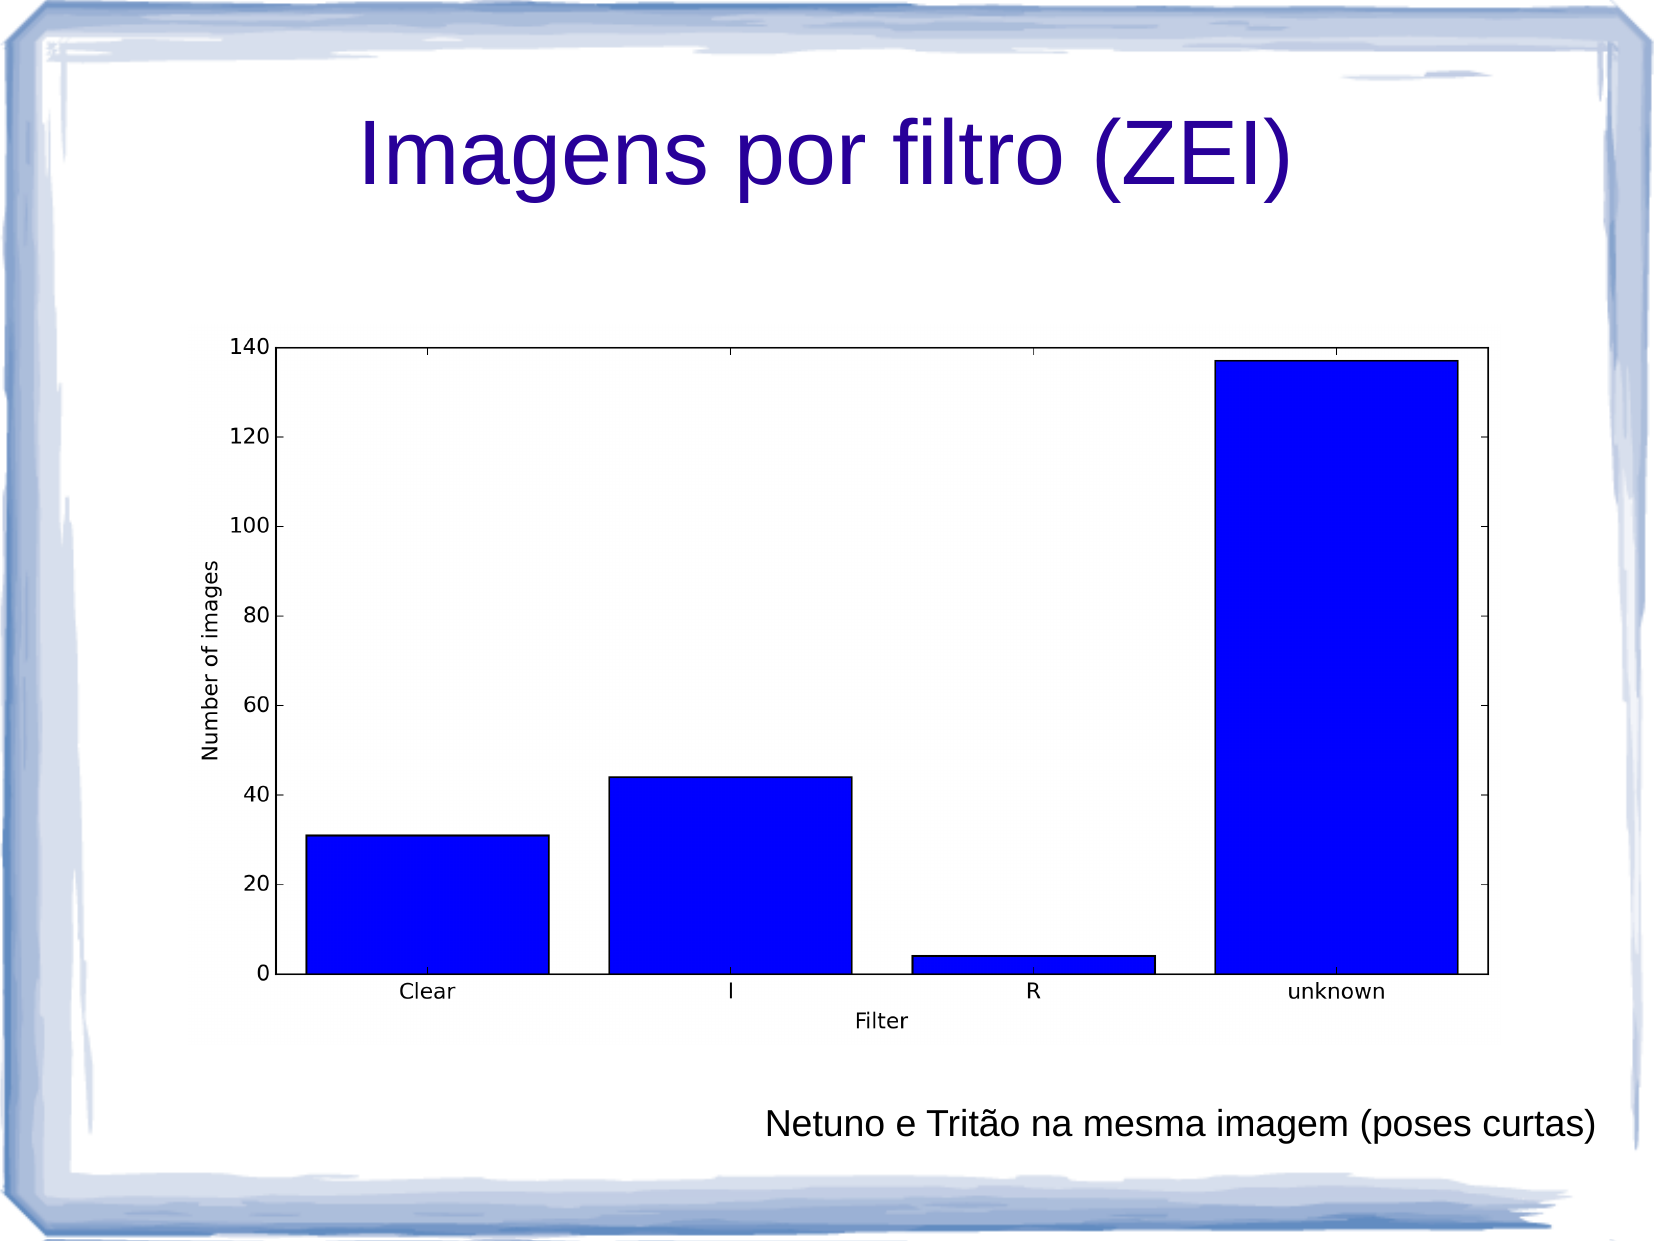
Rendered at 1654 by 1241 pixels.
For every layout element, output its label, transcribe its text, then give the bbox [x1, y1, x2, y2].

title Imagens por filtro (ZEI) [82, 49, 1571, 257]
text_box Netuno e Tritão na mesma imagem (poses curtas) [750, 1095, 1636, 1152]
picture [0, 0, 1654, 1241]
